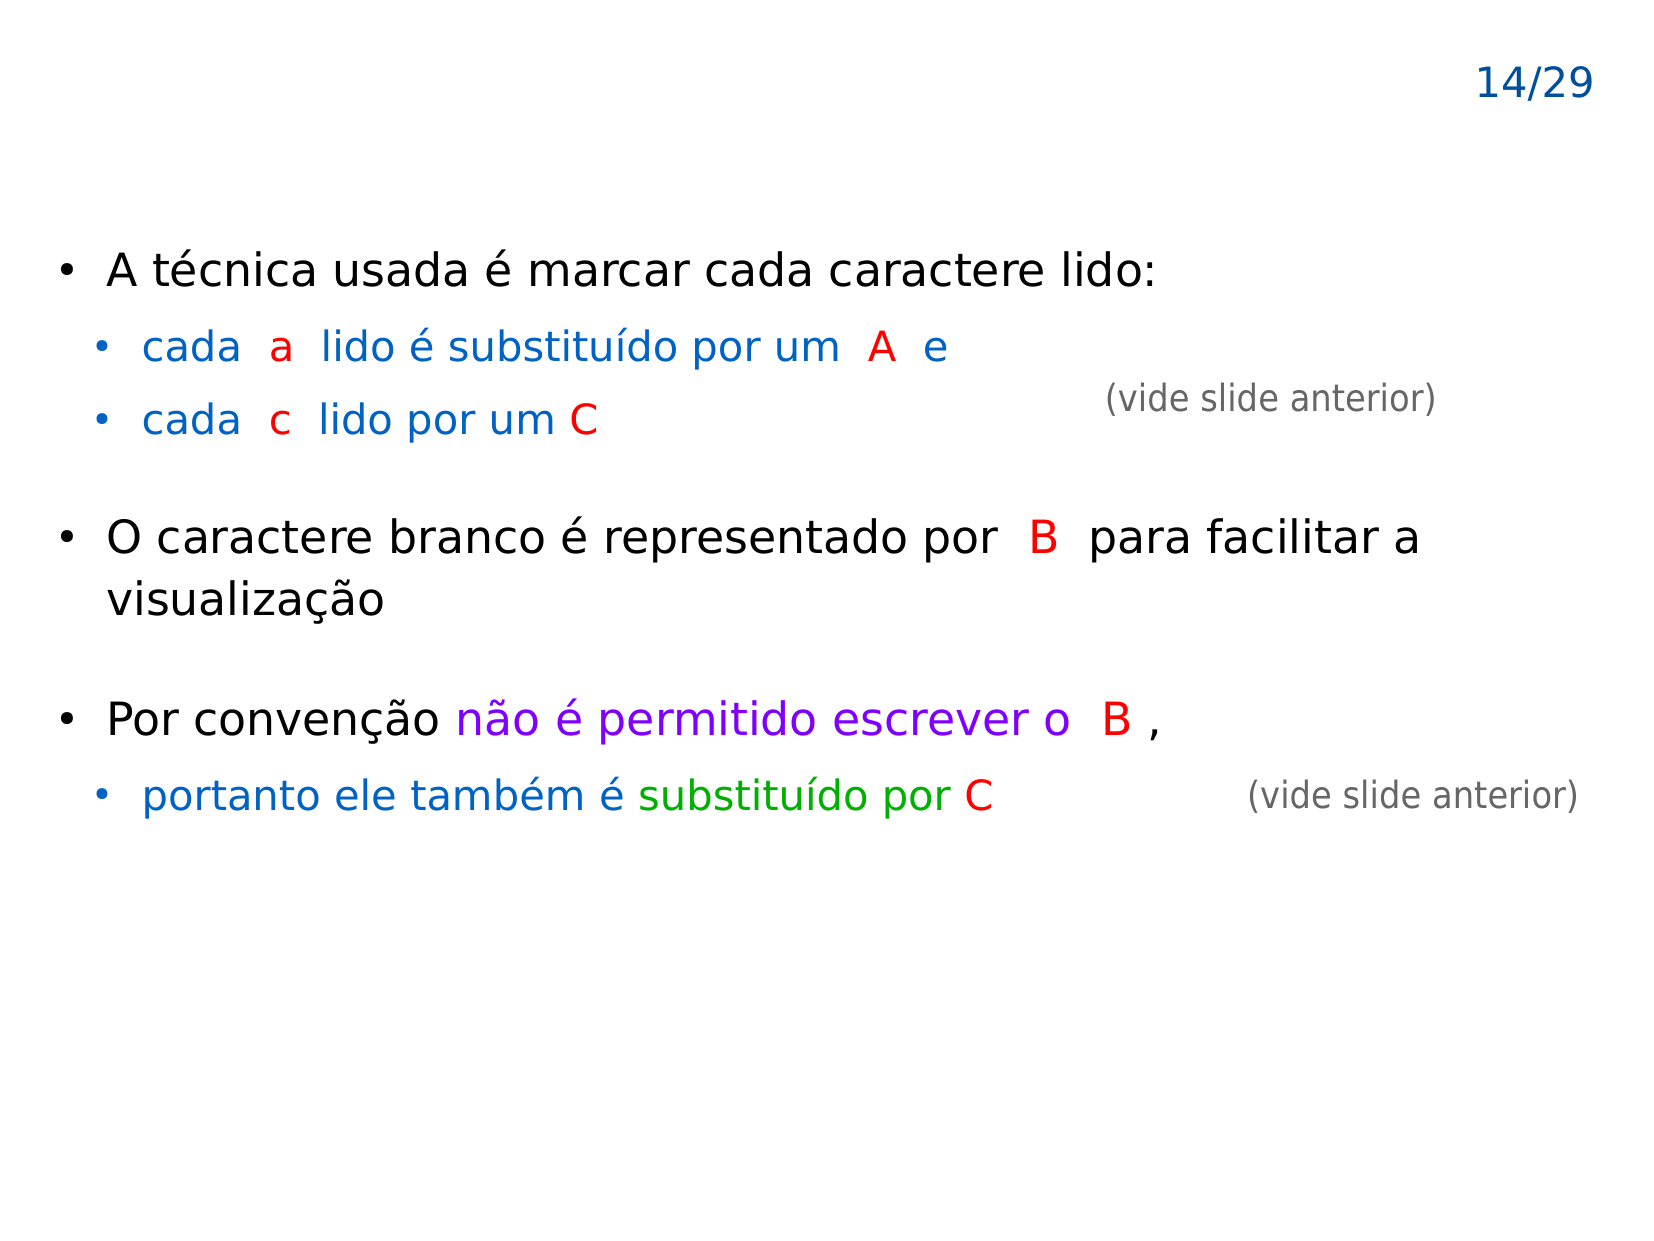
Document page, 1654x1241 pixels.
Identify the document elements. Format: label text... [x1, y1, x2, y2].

list A técnica usada é marcar cada caractere lido: cada a lido é substituído por um A e cada c lido por um C O caractere branco é representado por B para facilitar a visualização Por convenção não é permitido escrever o B , portanto ele também é substituído por C [59, 236, 1595, 1211]
text_box (vide slide anterior) [1090, 363, 1453, 429]
text_box (vide slide anterior) [1232, 759, 1595, 825]
